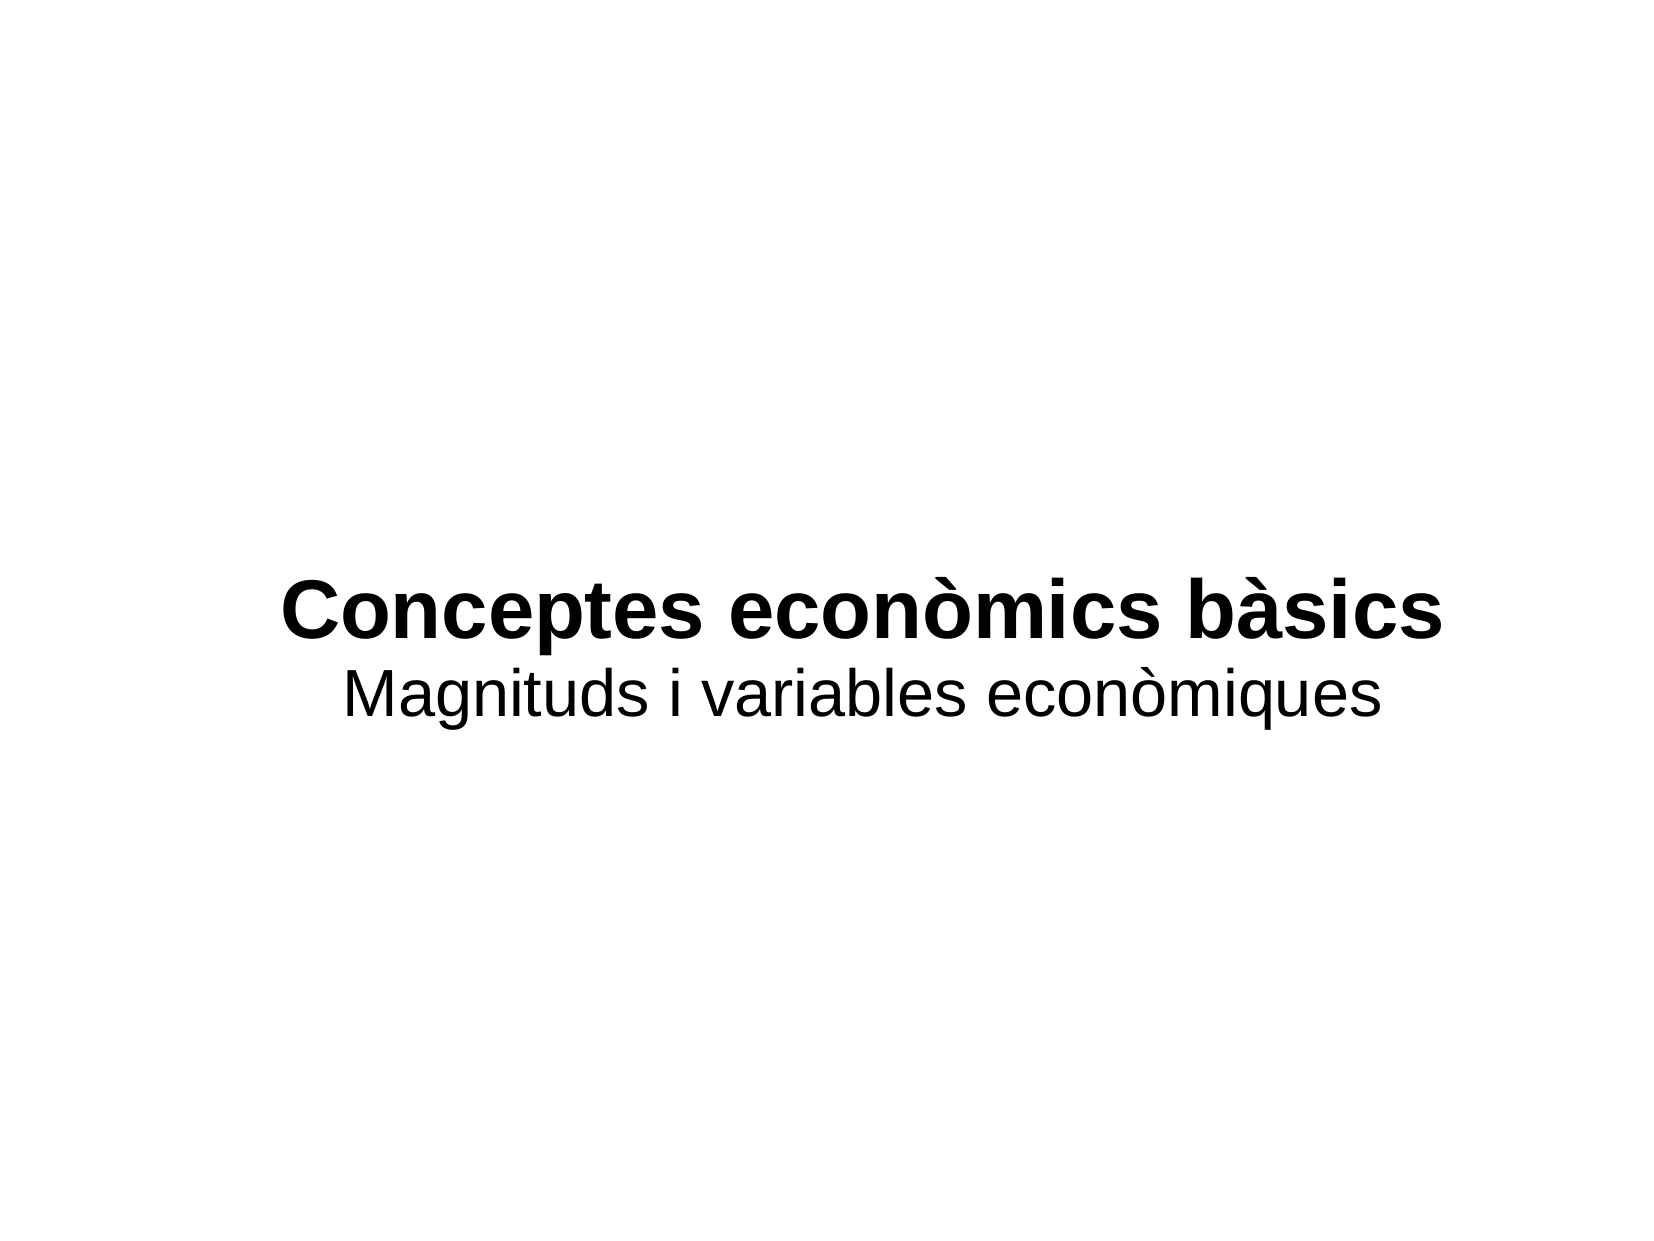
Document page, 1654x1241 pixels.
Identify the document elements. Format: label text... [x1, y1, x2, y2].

text_box Conceptes econòmics bàsics Magnituds i variables econòmiques [265, 555, 1461, 739]
